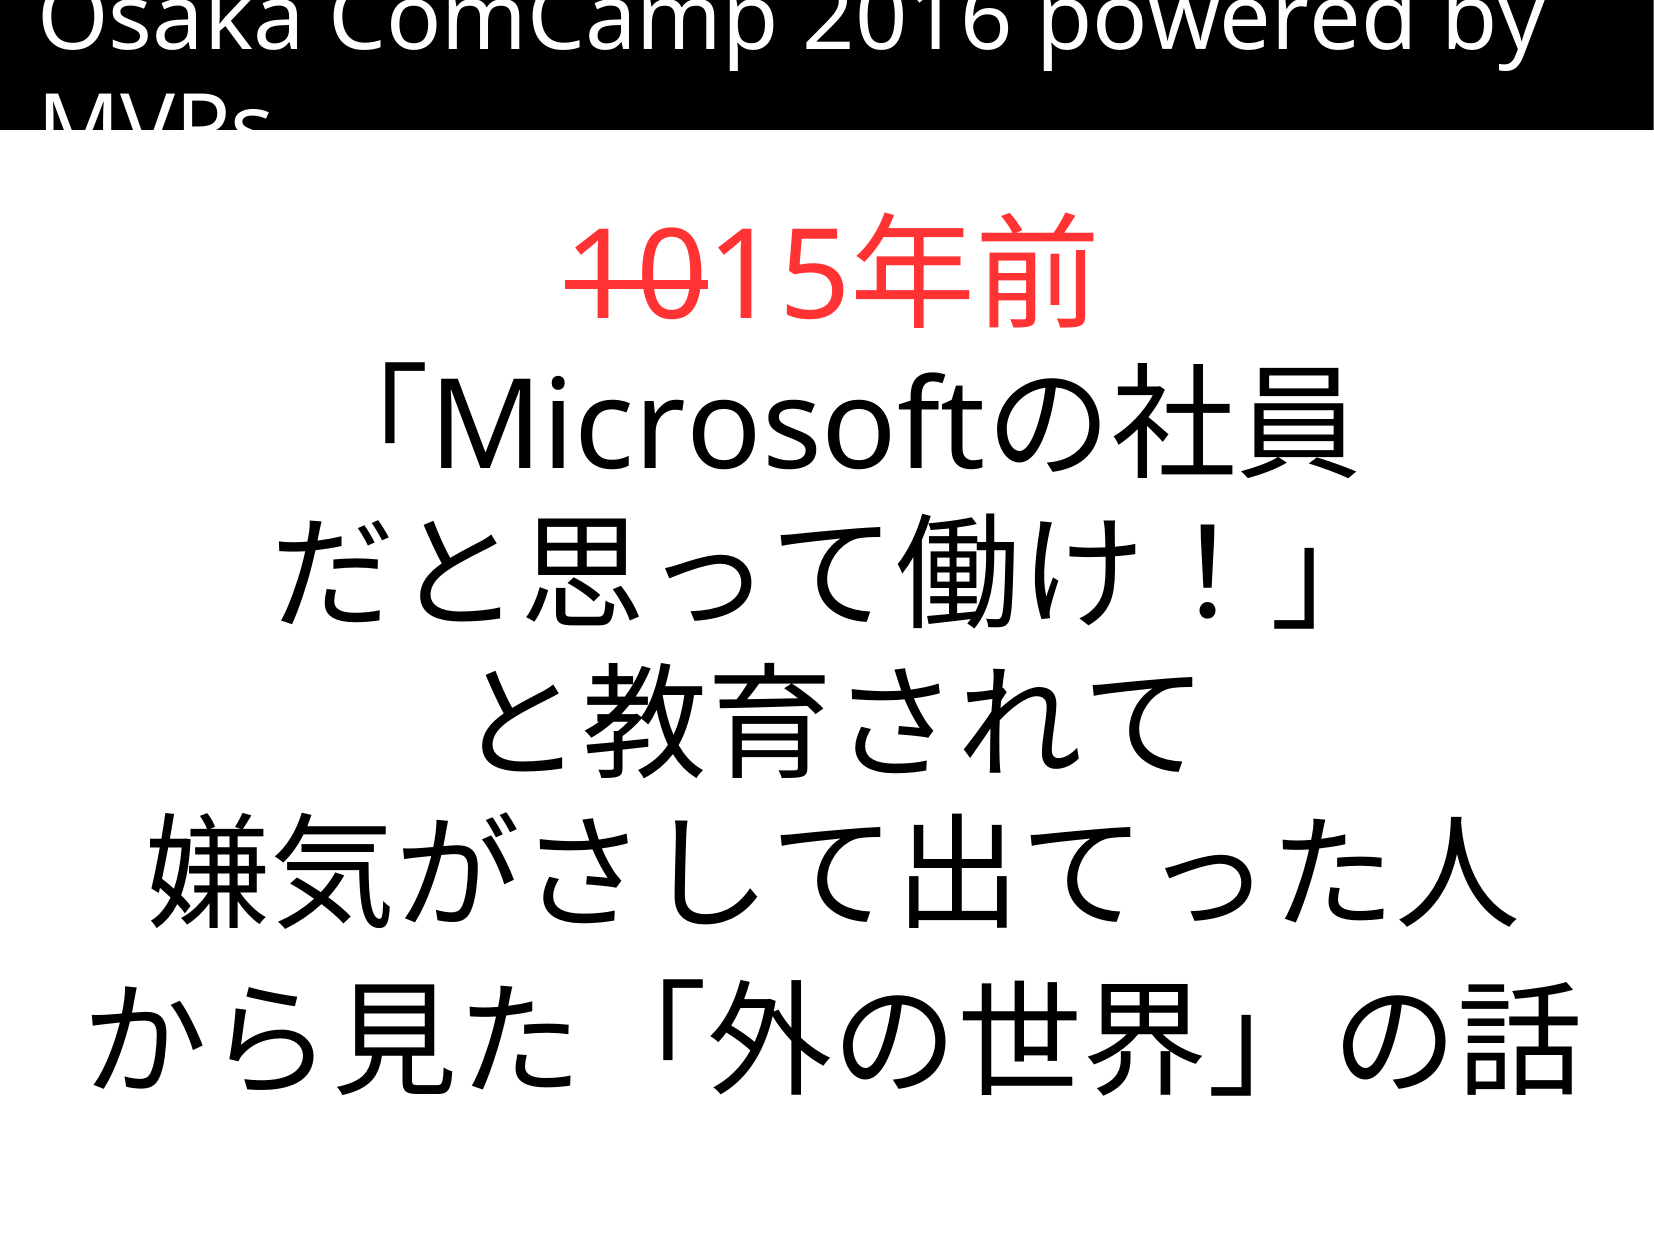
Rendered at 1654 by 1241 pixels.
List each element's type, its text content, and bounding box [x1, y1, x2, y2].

text_box 1015年前 「Microsoftの社員 だと思って働け！」 と教育されて 嫌気がさして出てった人 から見た「外の世界」の話 [76, 139, 1589, 1165]
title Osaka ComCamp 2016 powered by MVPs [22, 2, 1653, 133]
